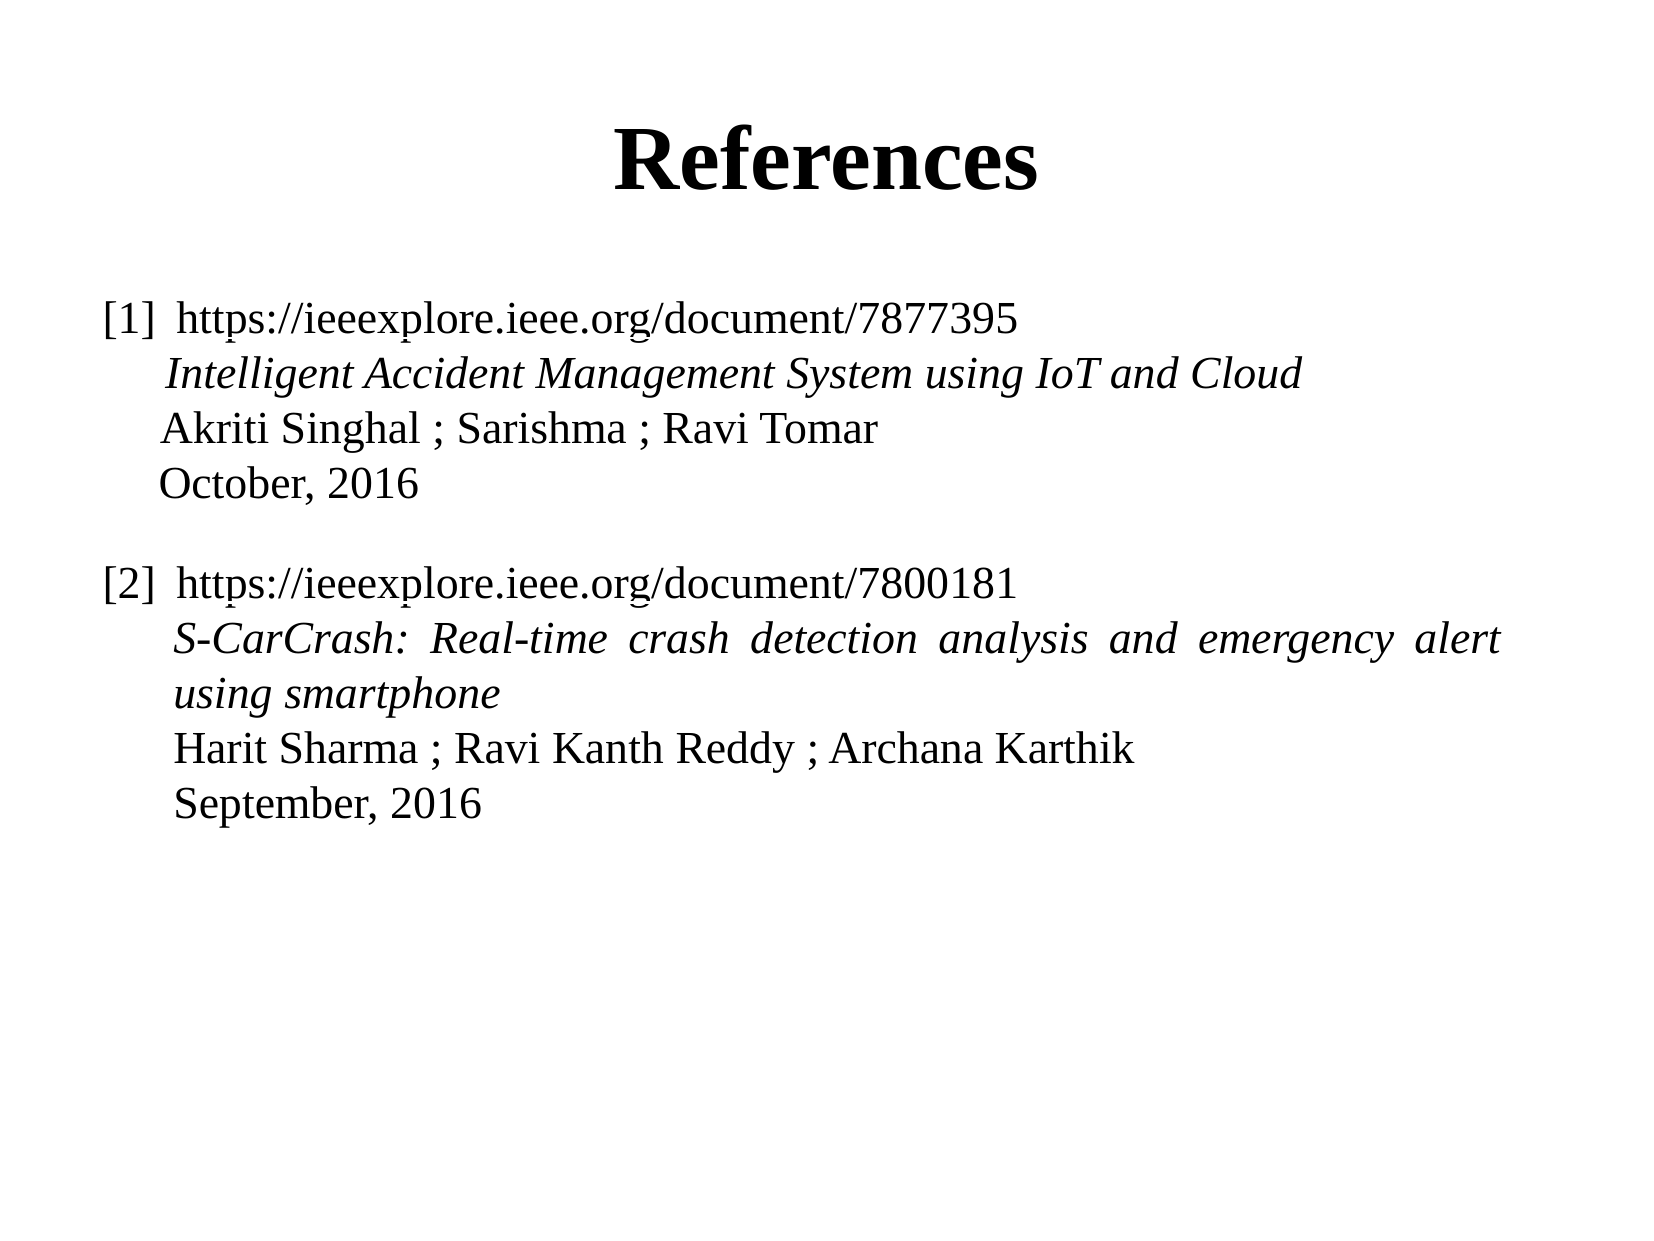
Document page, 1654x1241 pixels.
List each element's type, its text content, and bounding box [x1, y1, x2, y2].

text_box [1] https://ieeexplore.ieee.org/document/7877395 Intelligent Accident Management System using IoT and Cloud Akriti Singhal ; Sarishma ; Ravi Tomar October, 2016 [2] https://ieeexplore.ieee.org/document/7800181 S-CarCrash: Real-time crash detection analysis and emergency alert using smartphone Harit Sharma ; Ravi Kanth Reddy ; Archana Karthik September, 2016 [84, 288, 1573, 1008]
text_box References [82, 49, 1571, 257]
